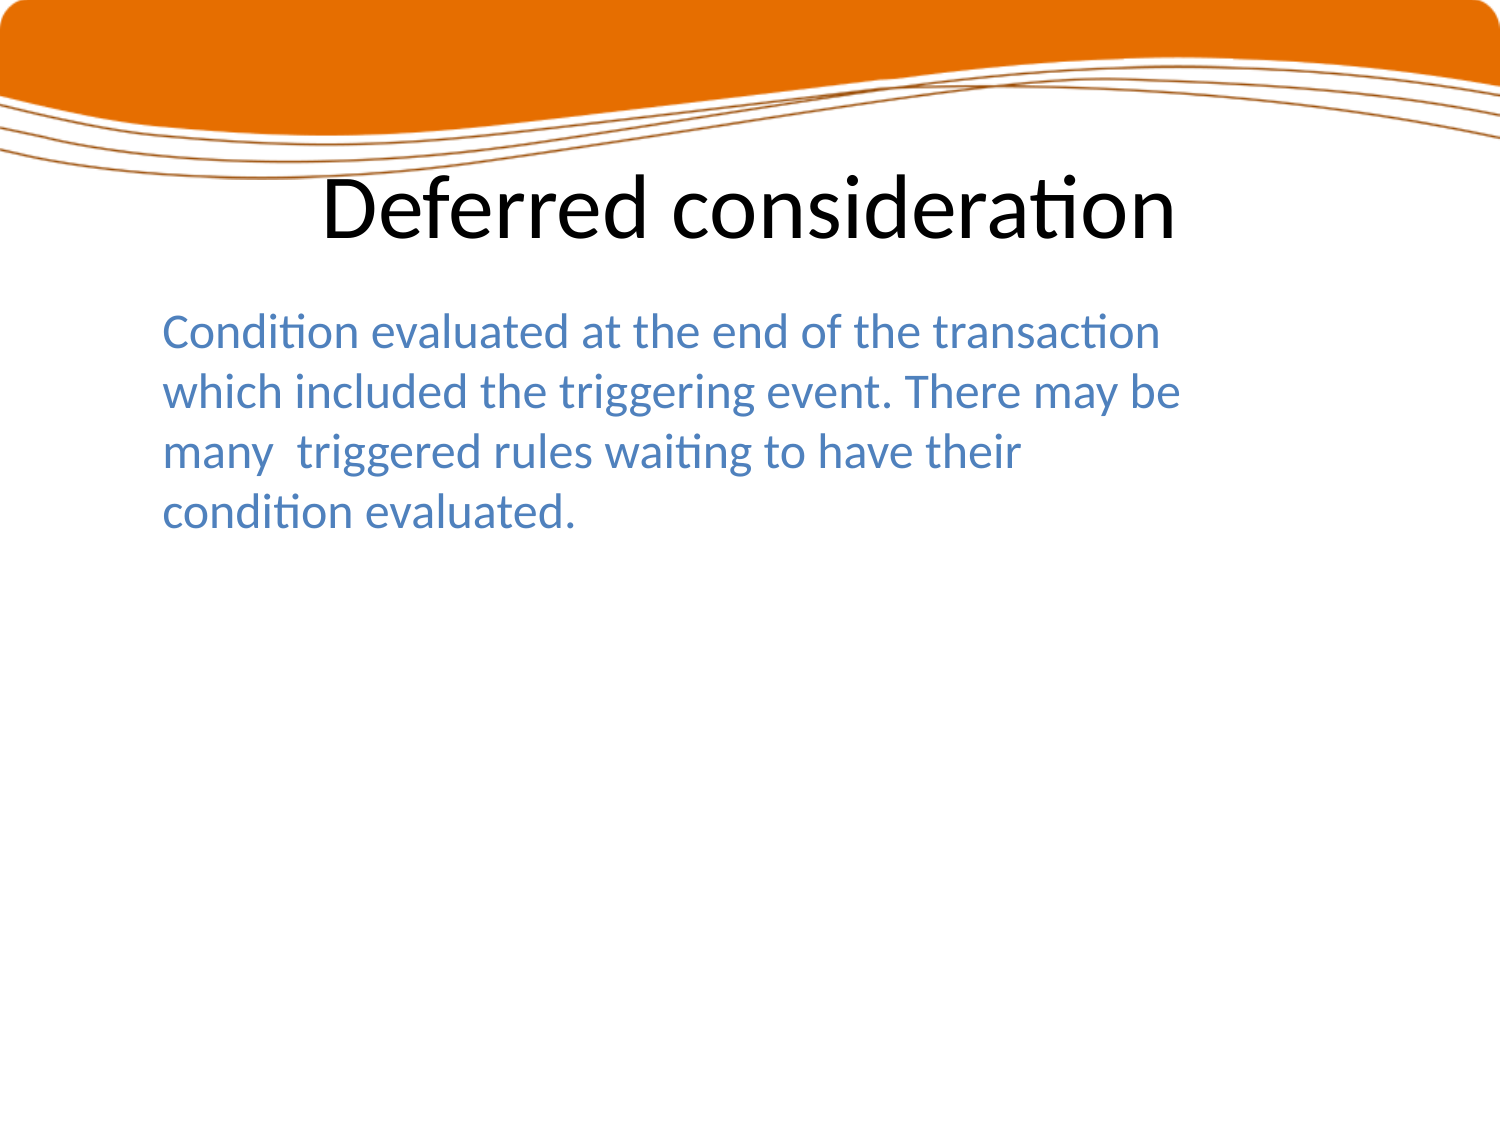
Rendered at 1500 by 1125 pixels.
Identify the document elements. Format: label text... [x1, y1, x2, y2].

title Deferred consideration [75, 125, 1425, 279]
picture [0, 0, 1500, 180]
text_box Condition evaluated at the end of the transaction which included the triggering event. There may be many triggered rules waiting to have their condition evaluated. [147, 290, 1223, 546]
